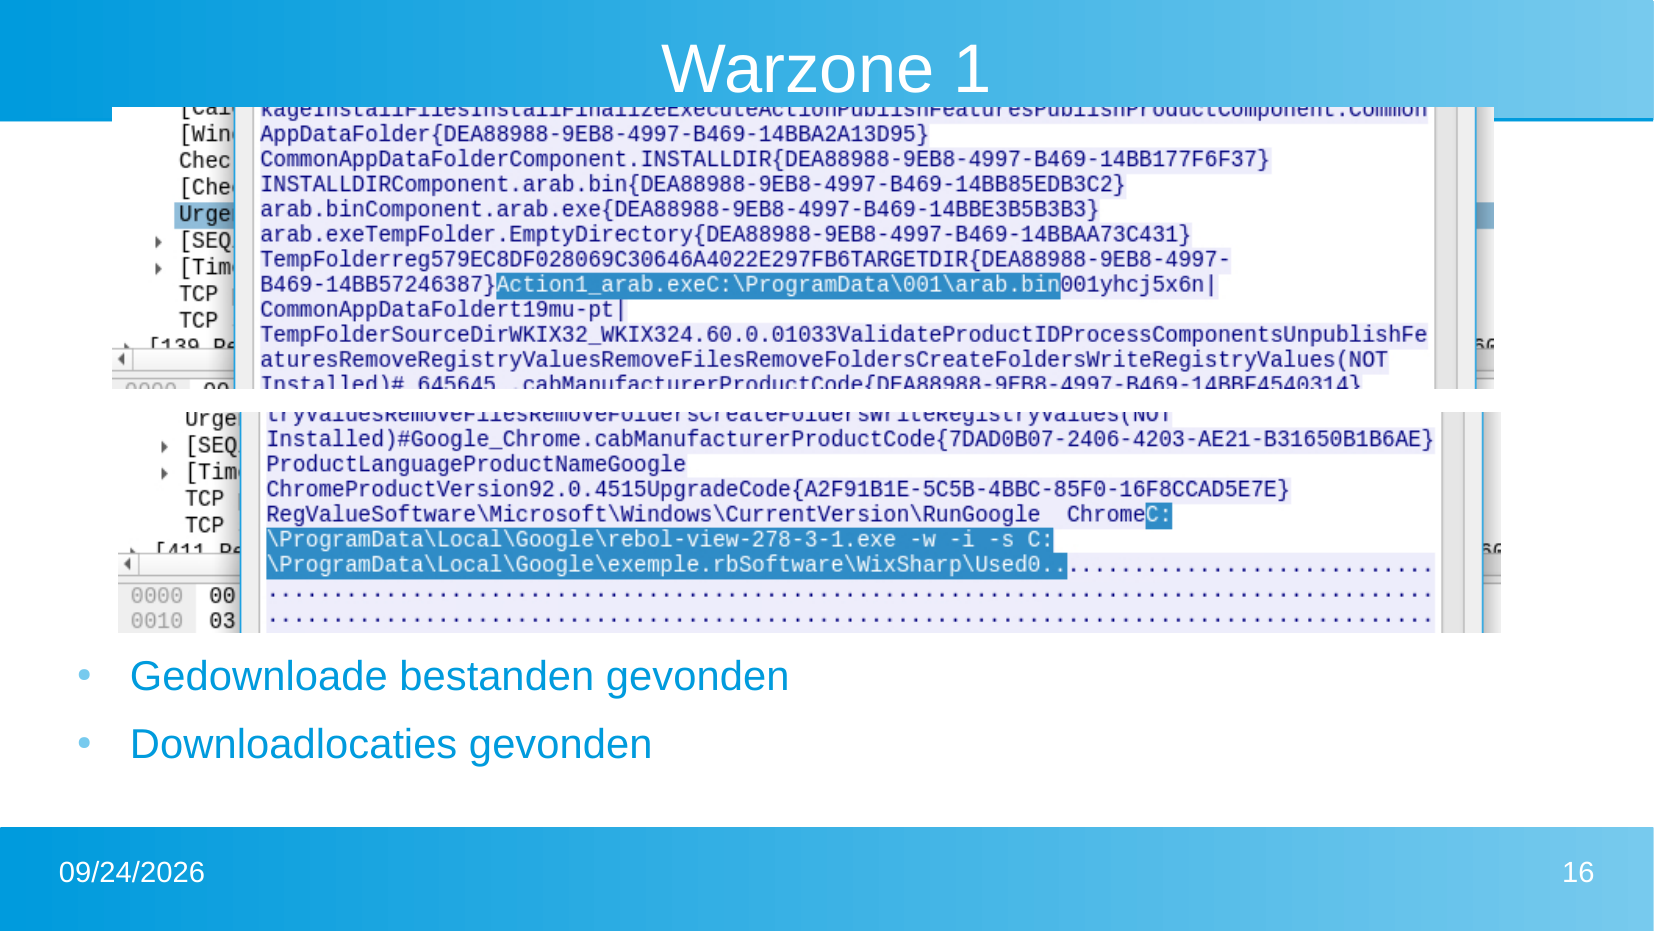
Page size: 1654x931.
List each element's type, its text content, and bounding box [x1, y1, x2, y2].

title Warzone 1 [59, 29, 1595, 108]
list Gedownloade bestanden gevonden Downloadlocaties gevonden [59, 177, 1538, 768]
picture [112, 107, 1494, 390]
picture [118, 412, 1501, 633]
